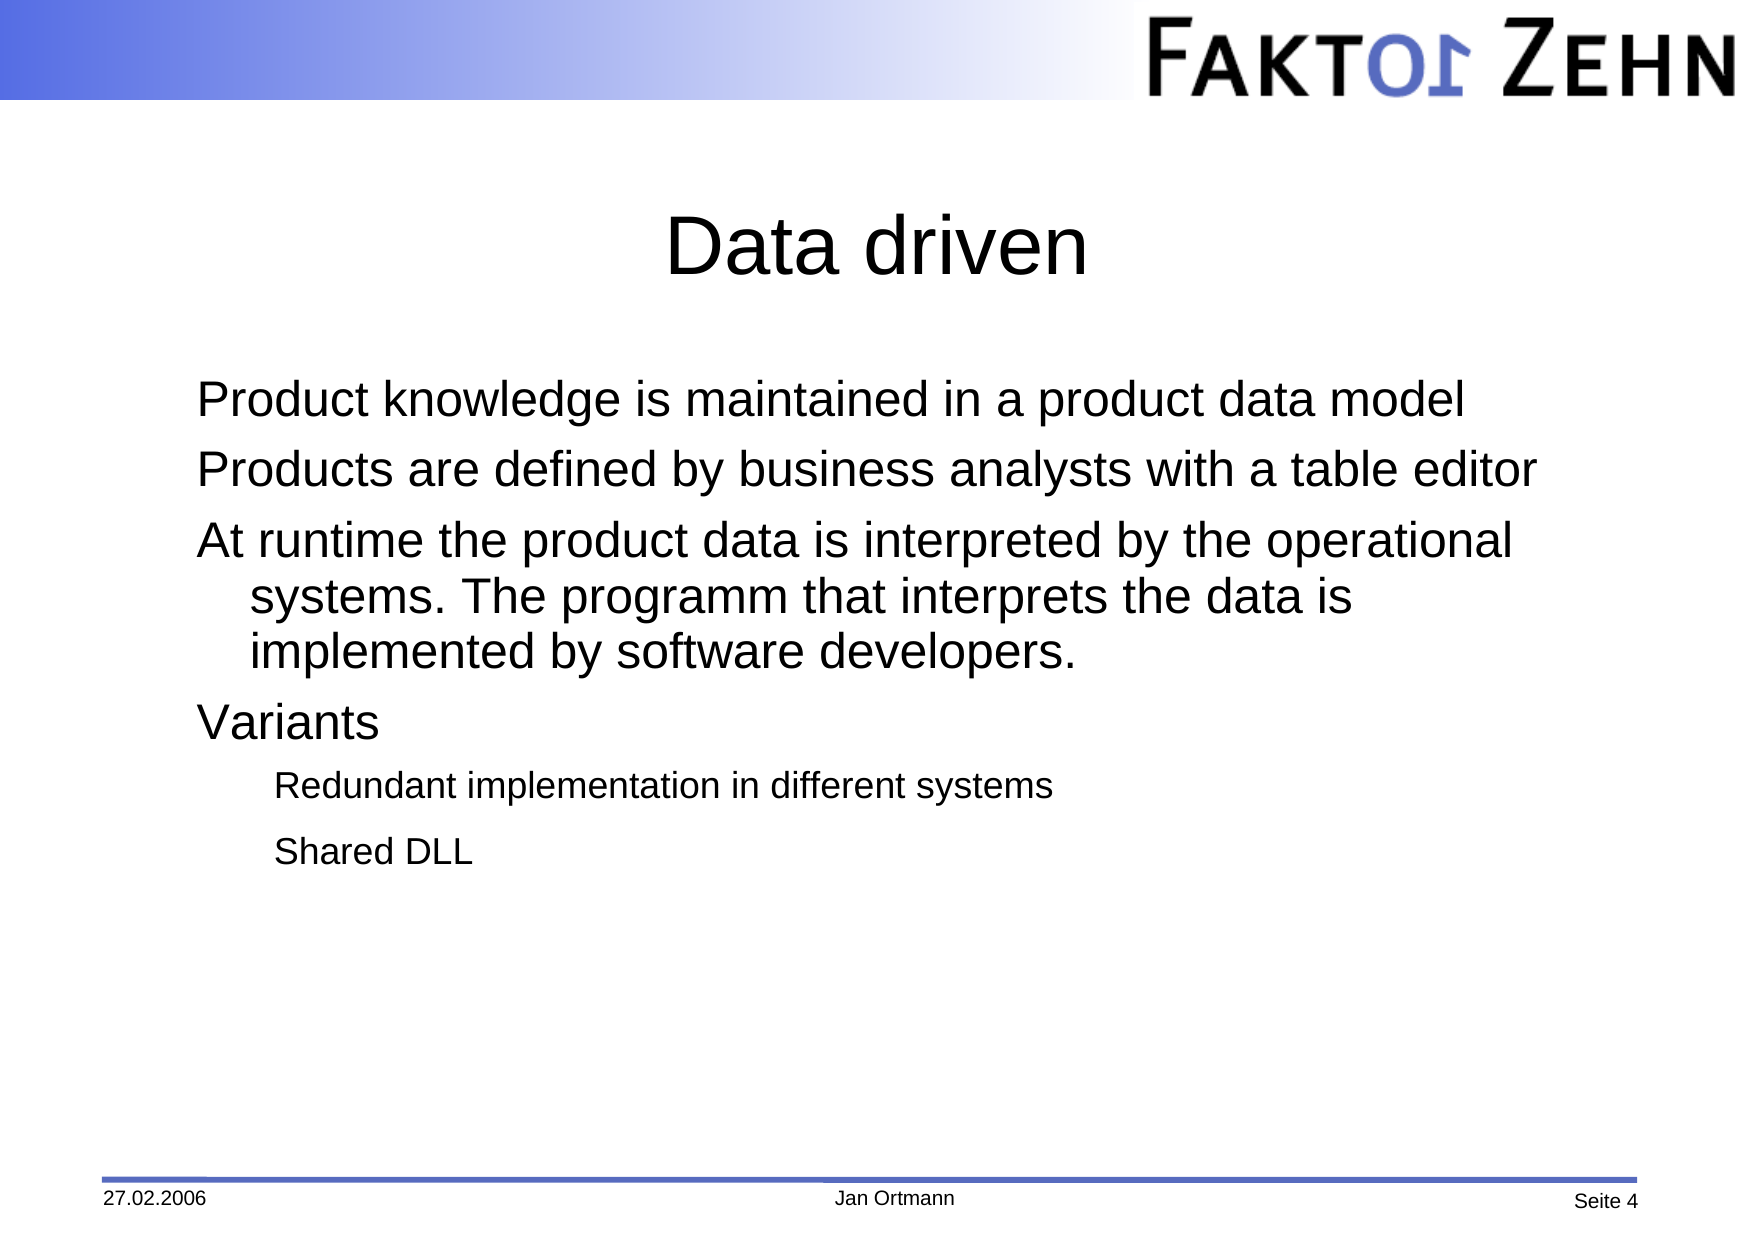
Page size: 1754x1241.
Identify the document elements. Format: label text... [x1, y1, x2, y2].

title Data driven [179, 142, 1576, 349]
list Product knowledge is maintained in a product data model Products are defined by business analysts with a table editor At runtime the product data is interpreted by the operational systems. The programm that interprets the data is implemented by software developers. Variants Redundant implementation in different systems Shared DLL [179, 371, 1576, 1078]
picture [1133, 2, 1749, 105]
